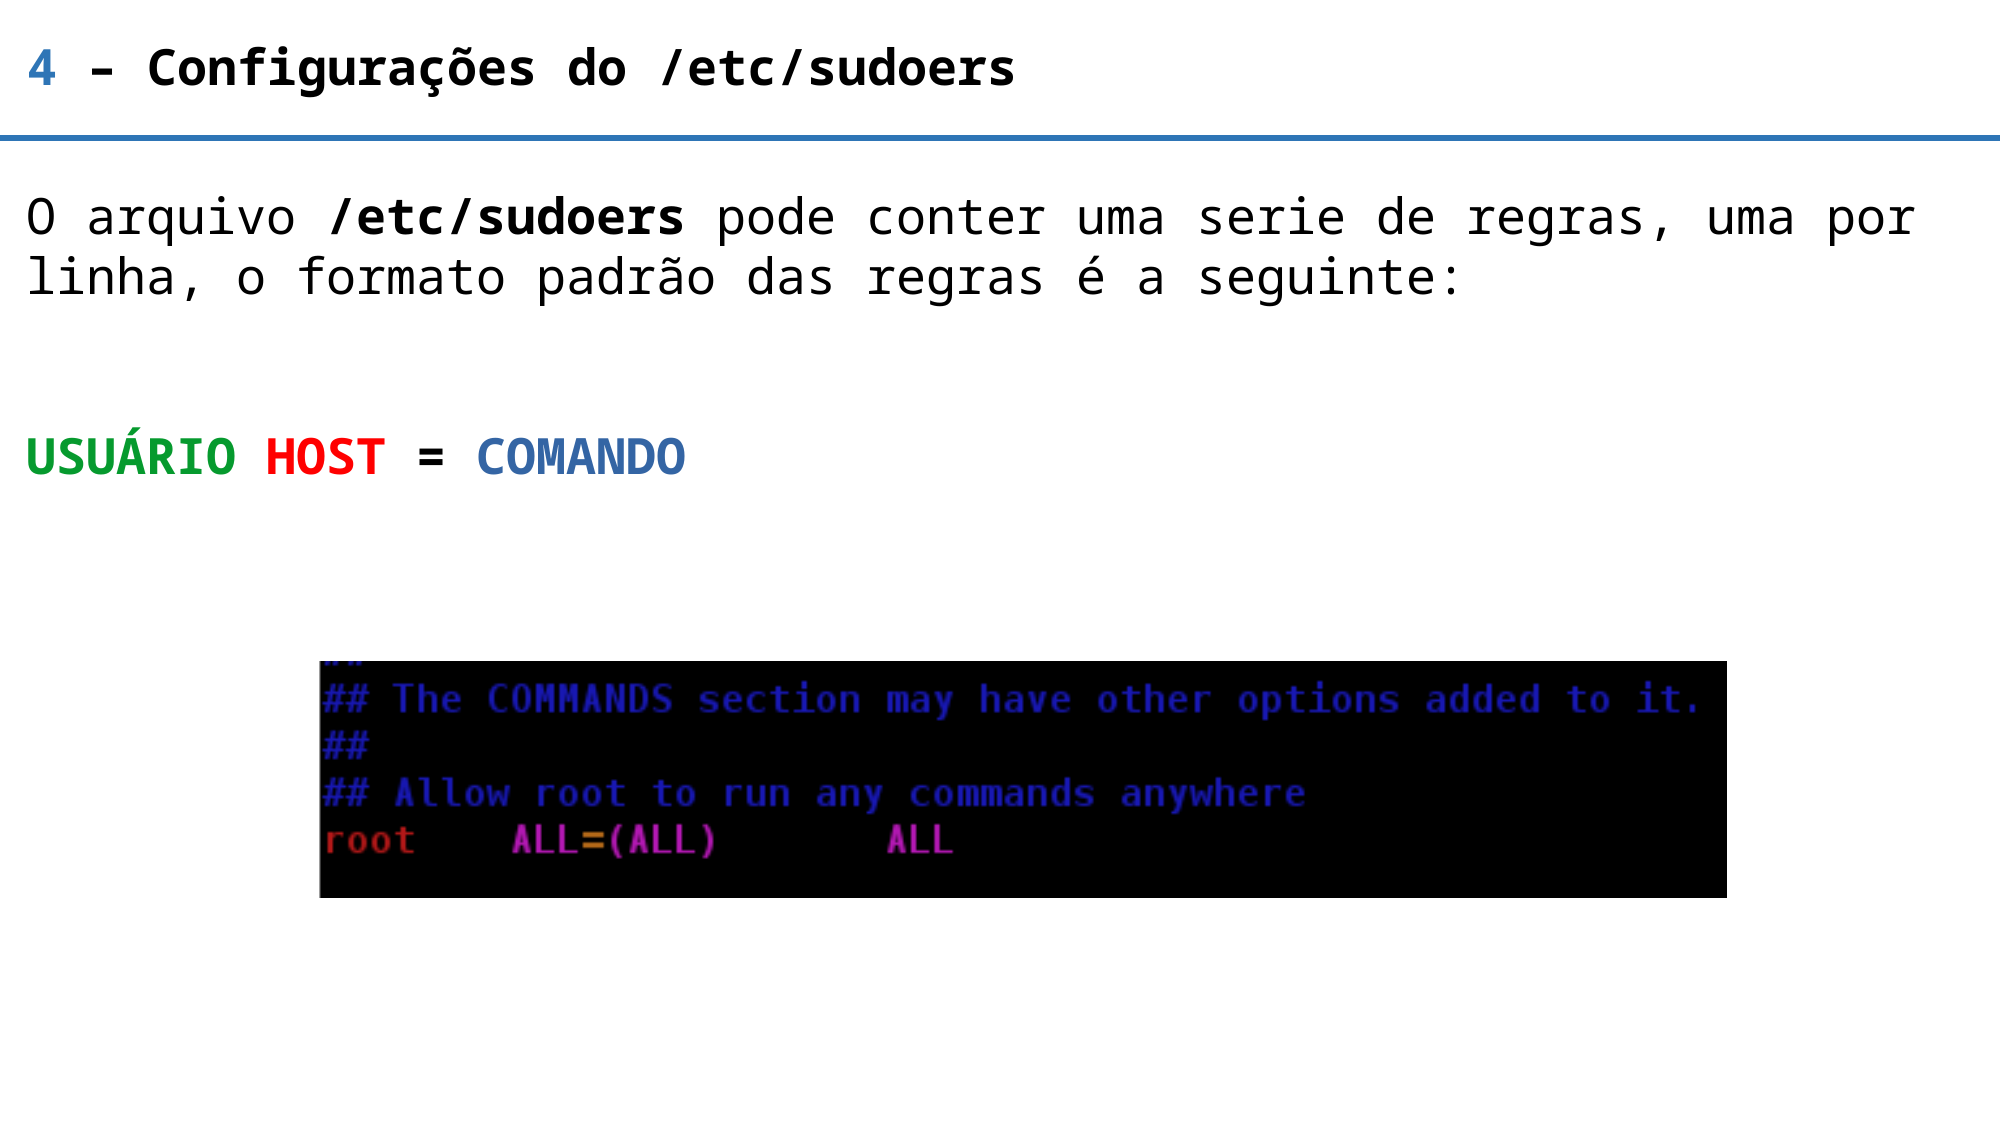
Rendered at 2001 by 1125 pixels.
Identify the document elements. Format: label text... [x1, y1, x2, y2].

text_box 4 – Configurações do /etc/sudoers [12, 14, 1513, 125]
picture [318, 661, 1727, 898]
title O arquivo /etc/sudoers pode conter uma serie de regras, uma por linha, o formato padrão das regras é a seguinte: USUÁRIO HOST = COMANDO [11, 177, 1985, 1086]
